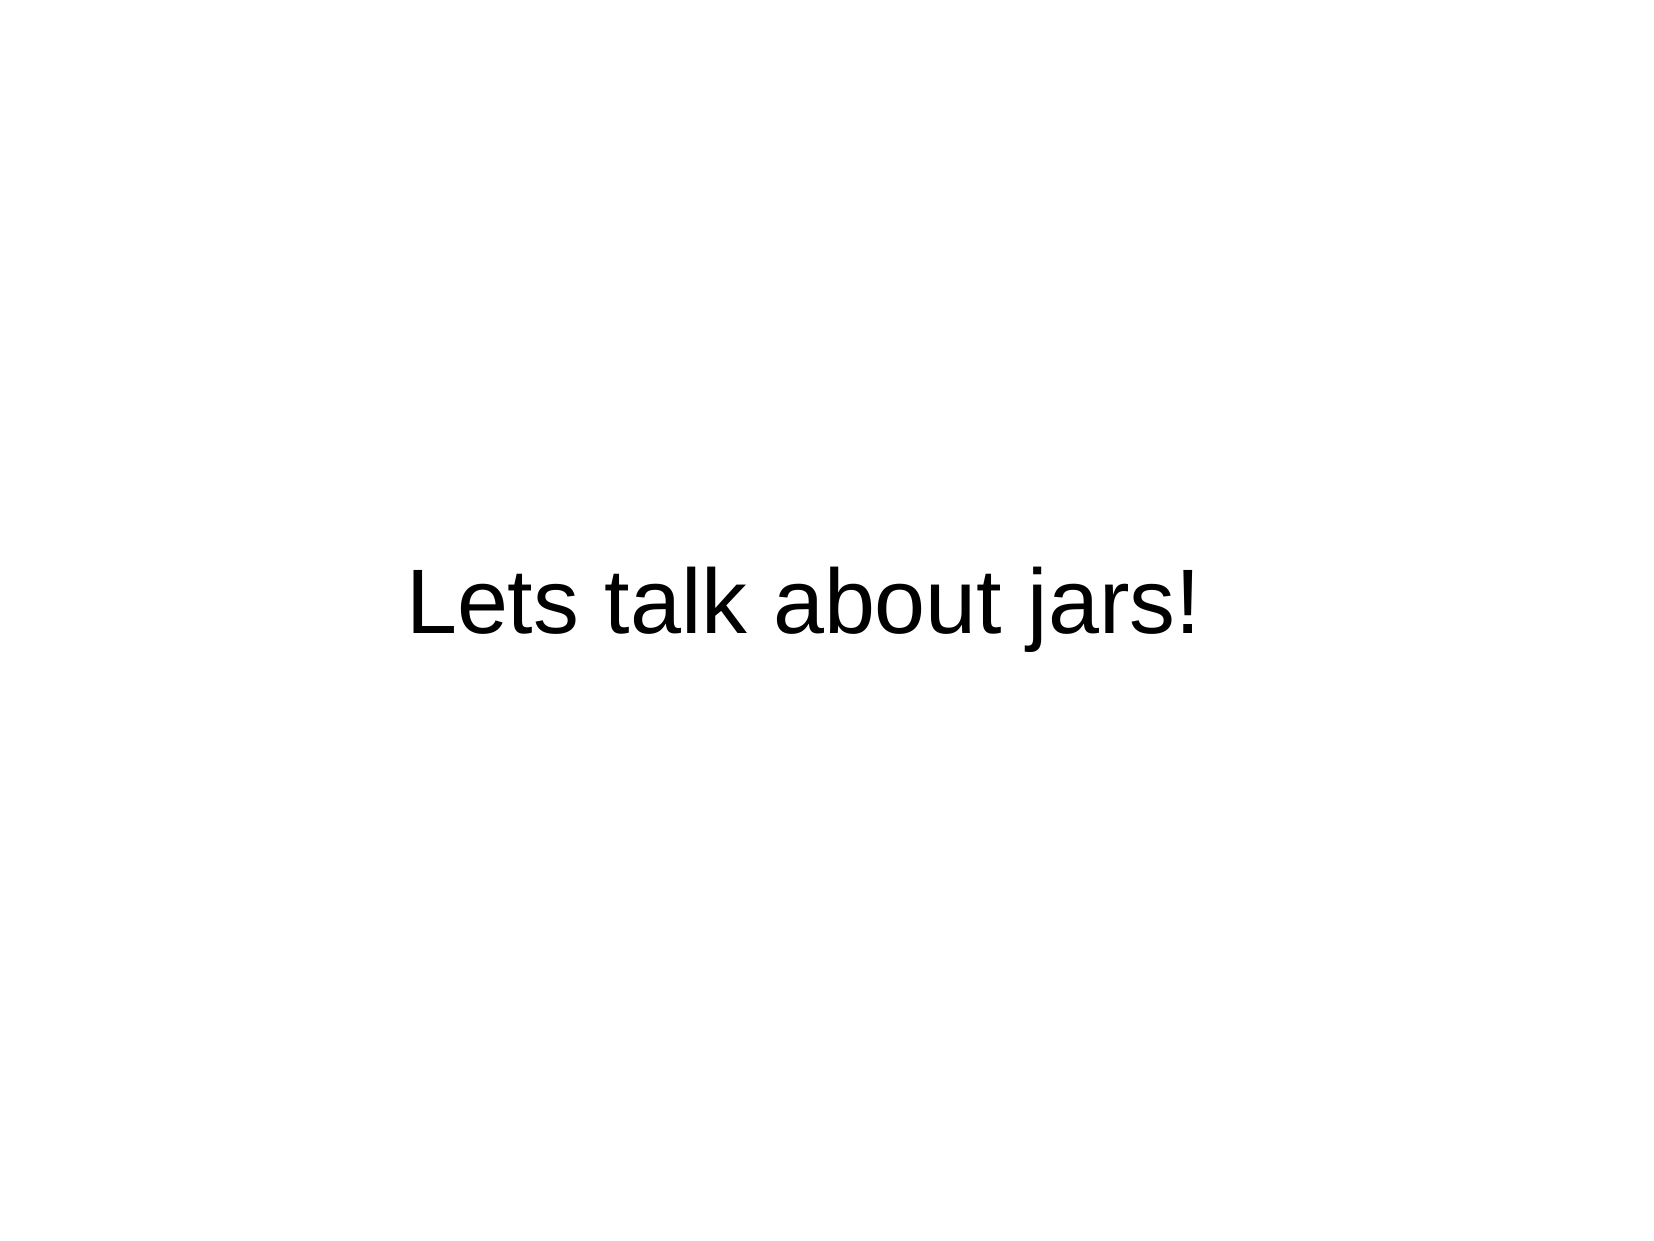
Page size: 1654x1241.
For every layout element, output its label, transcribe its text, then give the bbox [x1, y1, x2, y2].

title Lets talk about jars! [60, 497, 1549, 706]
